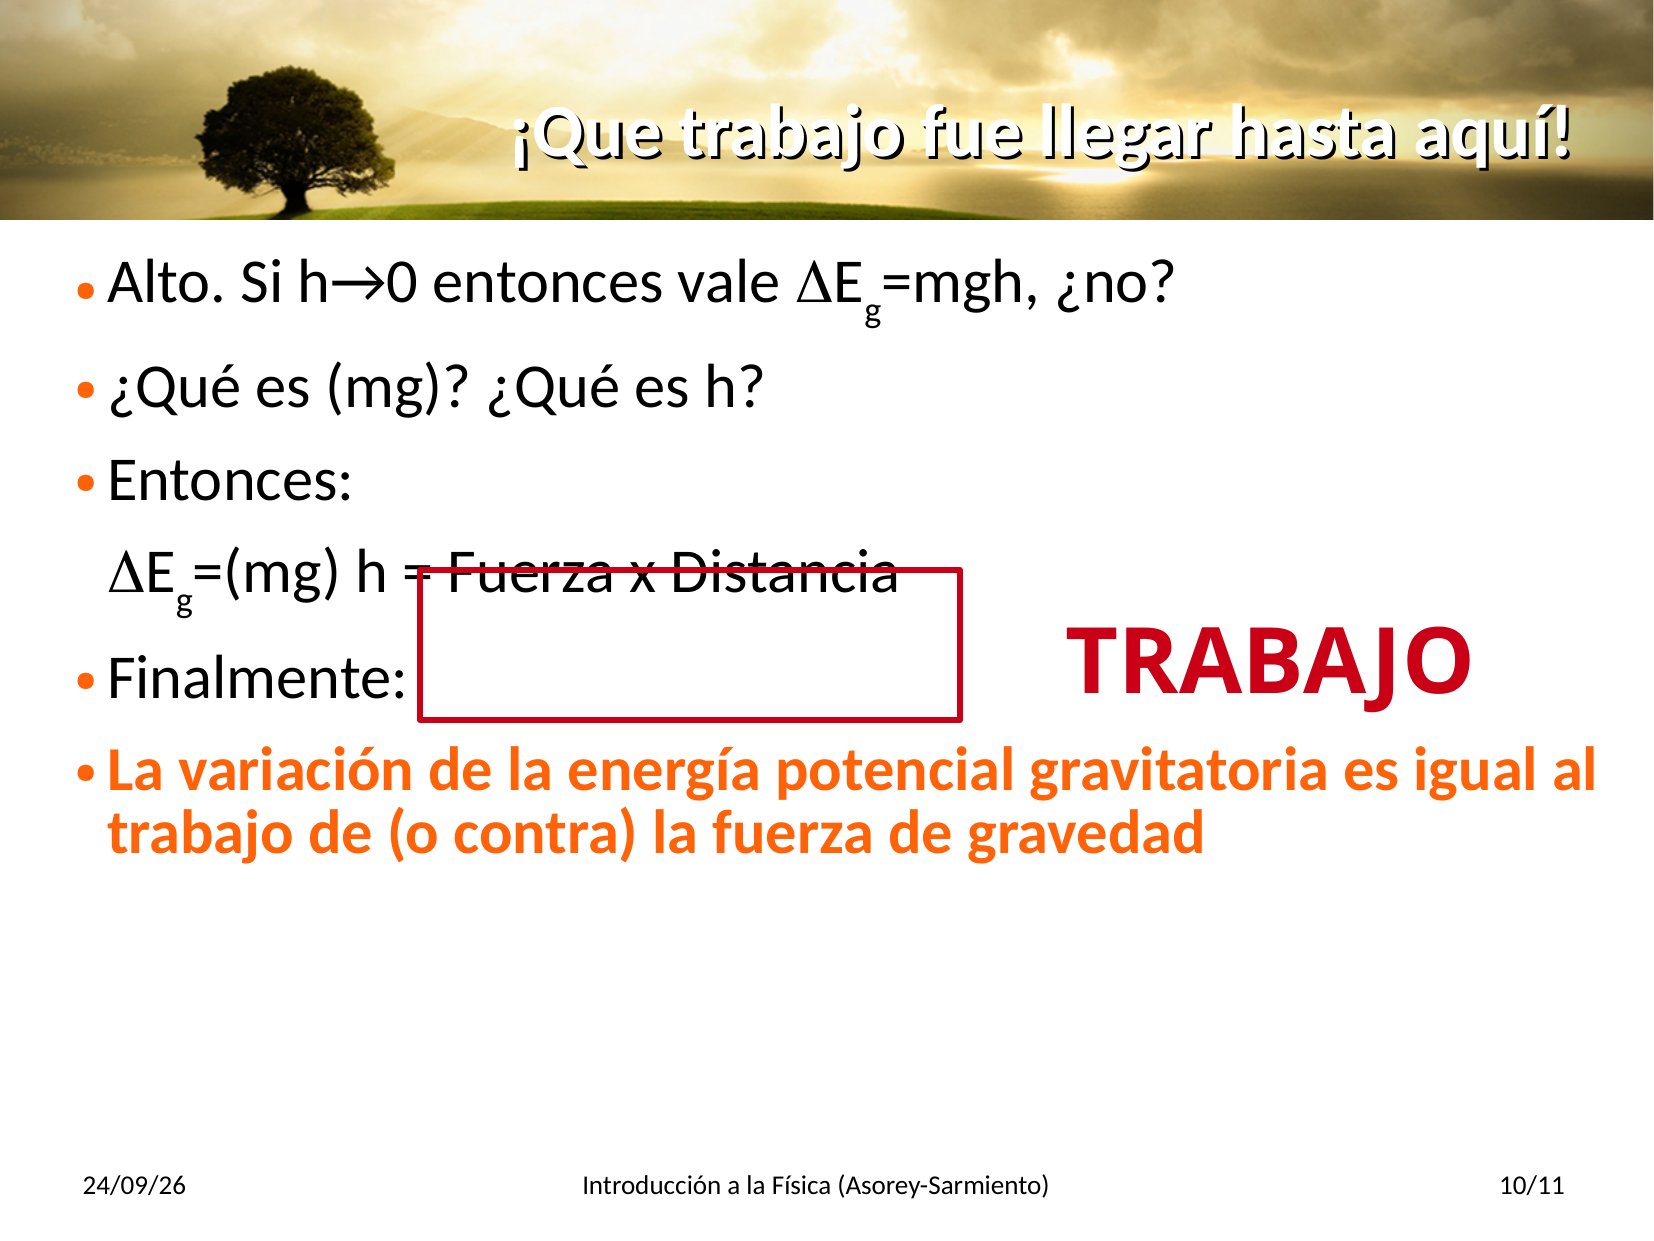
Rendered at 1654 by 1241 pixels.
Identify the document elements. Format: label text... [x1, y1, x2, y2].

list Alto. Si h→0 entonces vale DEg=mgh, ¿no? ¿Qué es (mg)? ¿Qué es h? Entonces: DEg=(mg) h = Fuerza x Distancia Finalmente: La variación de la energía potencial gravitatoria es igual al trabajo de (o contra) la fuerza de gravedad [45, 255, 1606, 1156]
title ¡Que trabajo fue llegar hasta aquí! [86, 49, 1576, 226]
picture [0, 0, 1654, 220]
text_box TRABAJO [1051, 587, 1582, 706]
